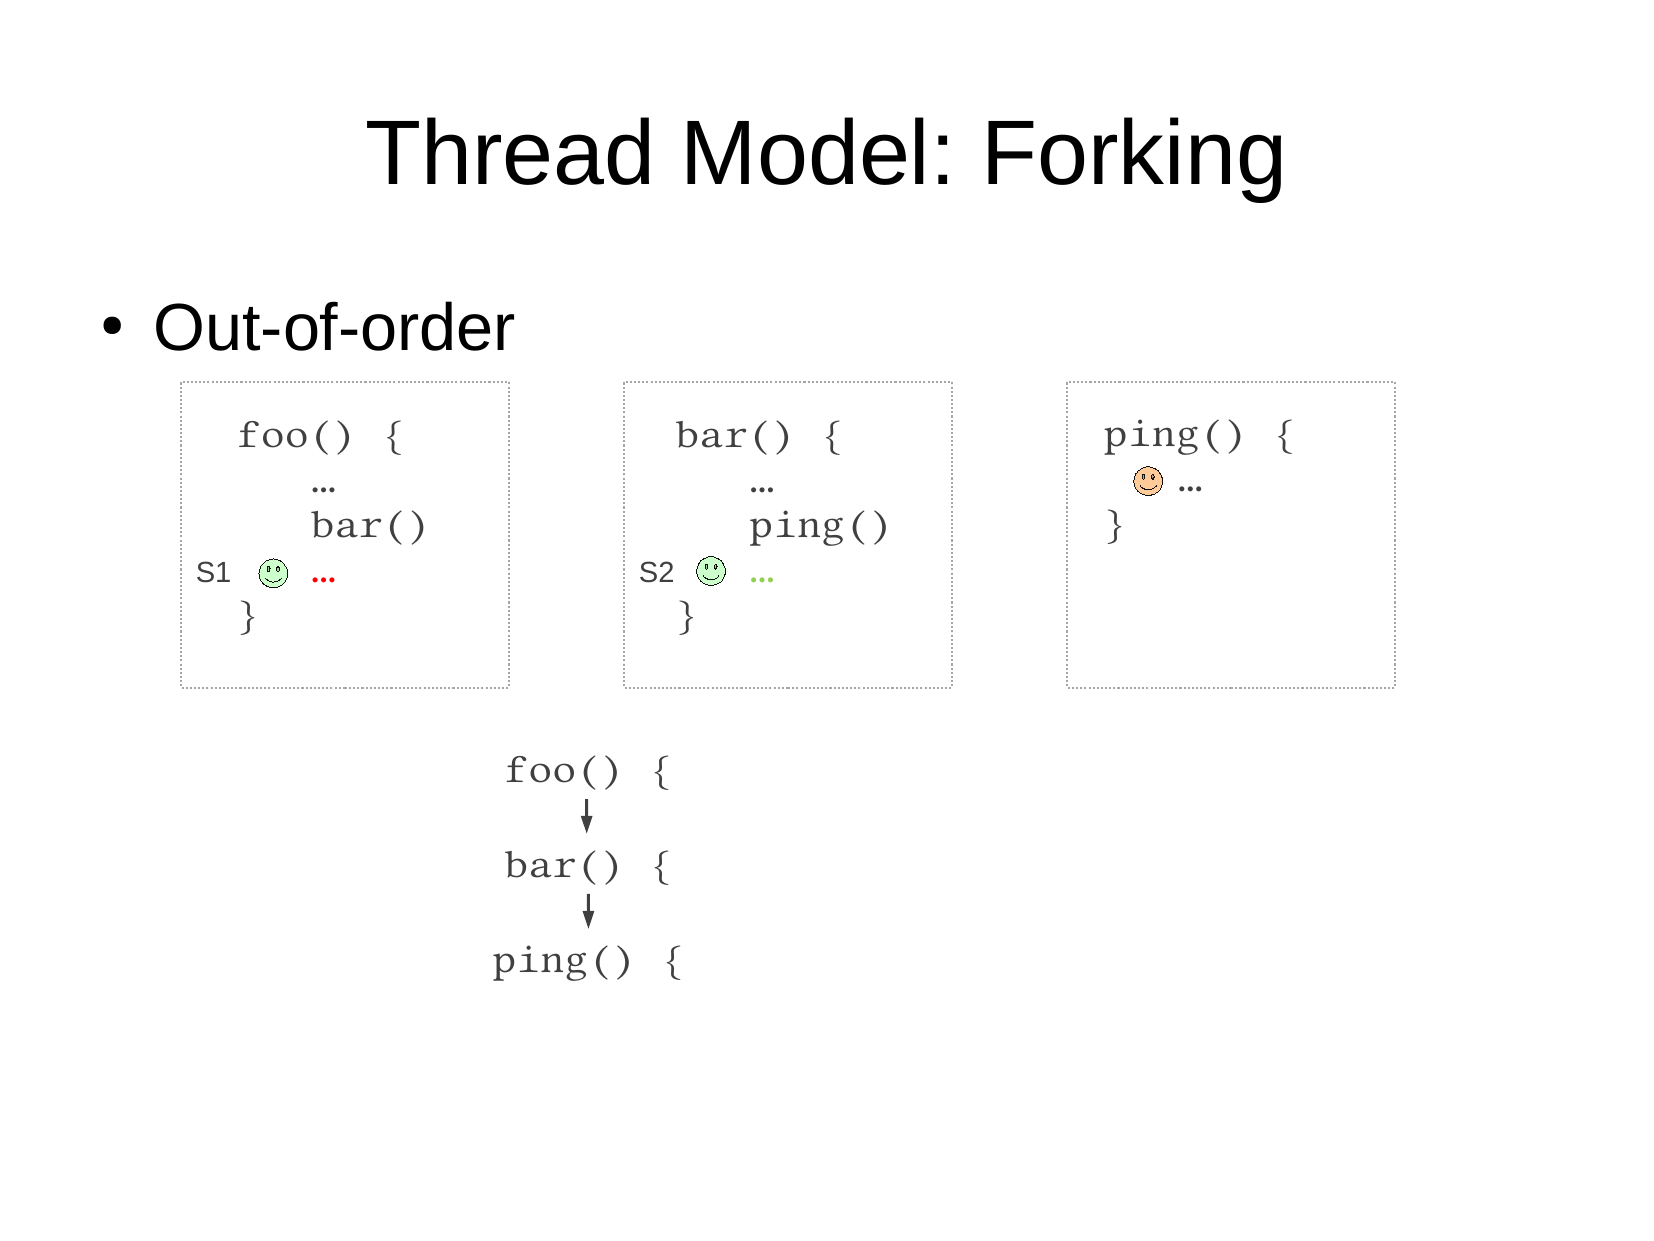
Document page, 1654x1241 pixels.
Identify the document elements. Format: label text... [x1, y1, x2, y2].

text_box bar() { … ping() … } [660, 402, 909, 643]
text_box foo() { [489, 737, 688, 798]
text_box ping() { … } [1089, 401, 1311, 552]
text_box [696, 556, 726, 586]
list Out-of-order [82, 290, 1571, 1010]
text_box [258, 558, 288, 588]
text_box ping() { [477, 927, 700, 988]
text_box S2 [624, 546, 690, 597]
text_box foo() { … bar() … } [222, 402, 446, 643]
text_box S1 [181, 546, 247, 597]
title Thread Model: Forking [82, 49, 1571, 257]
text_box bar() { [489, 832, 688, 893]
text_box [1133, 466, 1163, 496]
